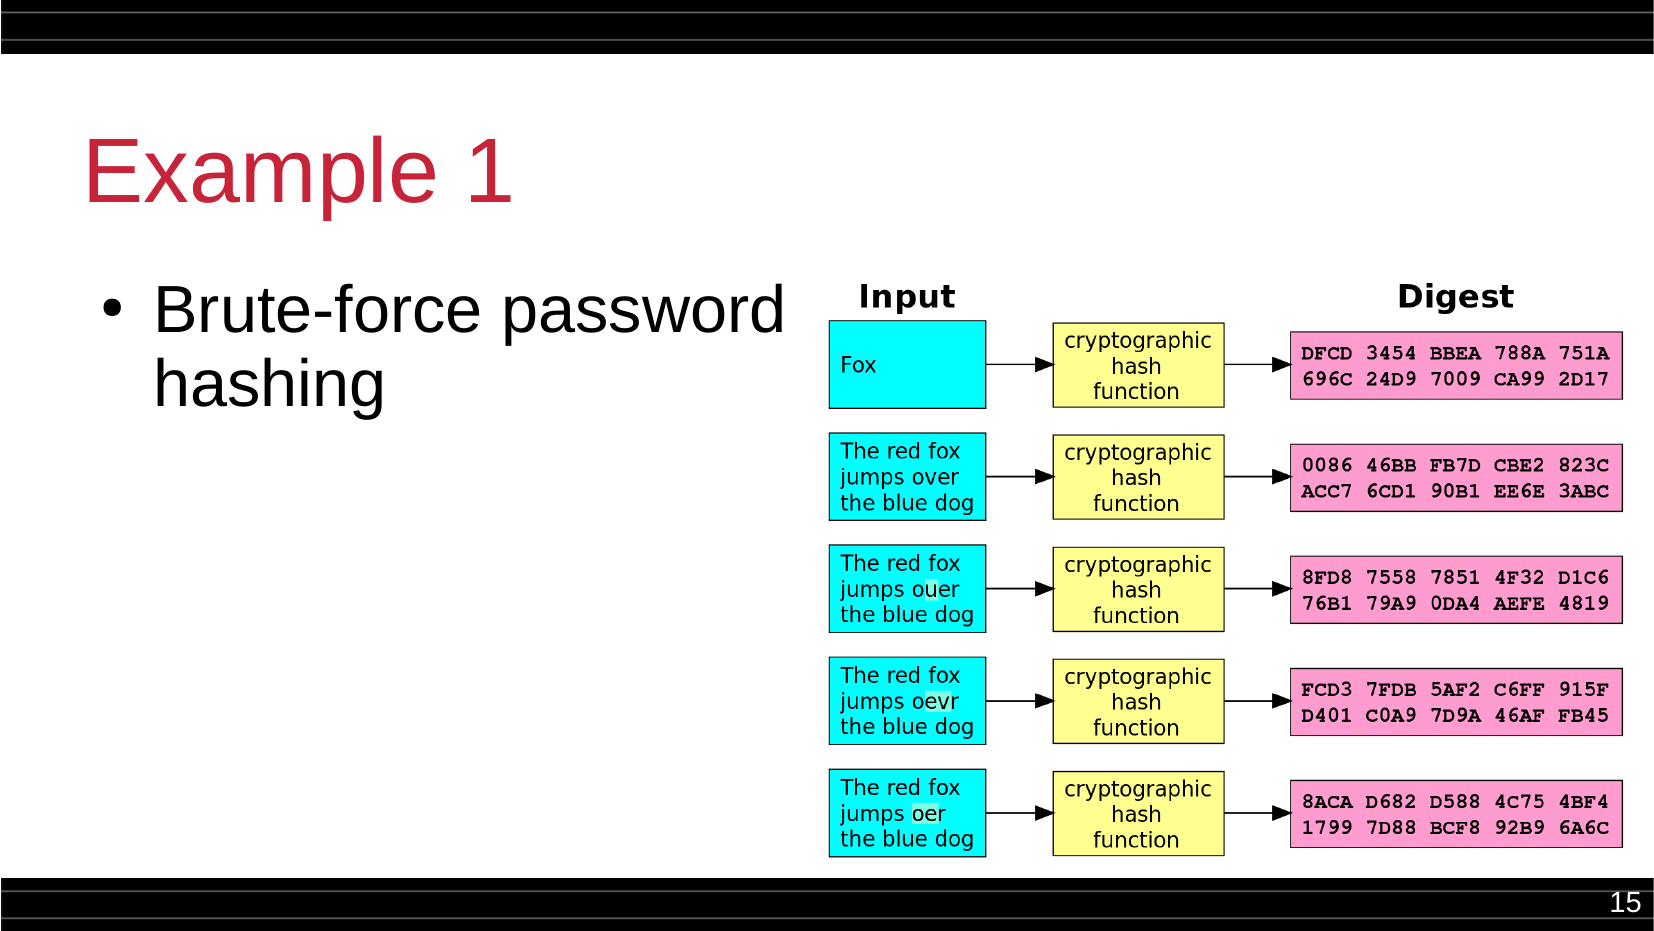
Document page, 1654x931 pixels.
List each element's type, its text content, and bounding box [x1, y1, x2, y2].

picture [815, 269, 1636, 871]
list Brute-force password hashing [82, 271, 796, 436]
picture [1, 0, 1654, 54]
picture [1, 878, 1654, 931]
title Example 1 [82, 92, 1571, 249]
